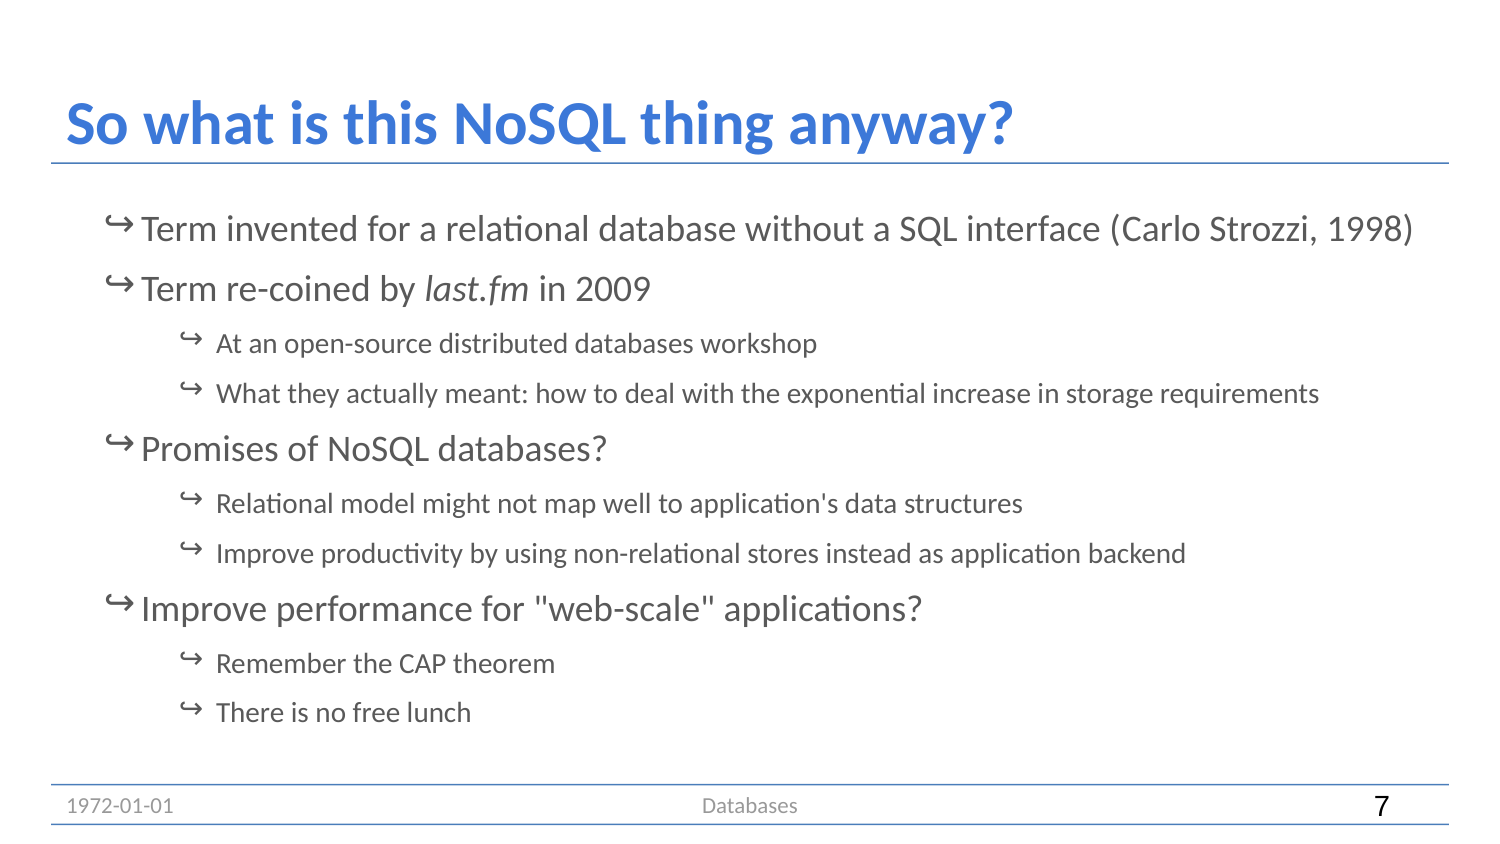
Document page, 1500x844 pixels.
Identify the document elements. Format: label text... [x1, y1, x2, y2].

slide_number <number> [1358, 784, 1449, 825]
list Term invented for a relational database without a SQL interface (Carlo Strozzi, 1998) Term re-coined by last.fm in 2009 At an open-source distributed databases workshop What they actually meant: how to deal with the exponential increase in storage requirements Promises of NoSQL databases? Relational model might not map well to application's data structures Improve productivity by using non-relational stores instead as application backend Improve performance for "web-scale" applications? Remember the CAP theorem There is no free lunch [51, 189, 1449, 750]
title So what is this NoSQL thing anyway? [51, 72, 1449, 167]
